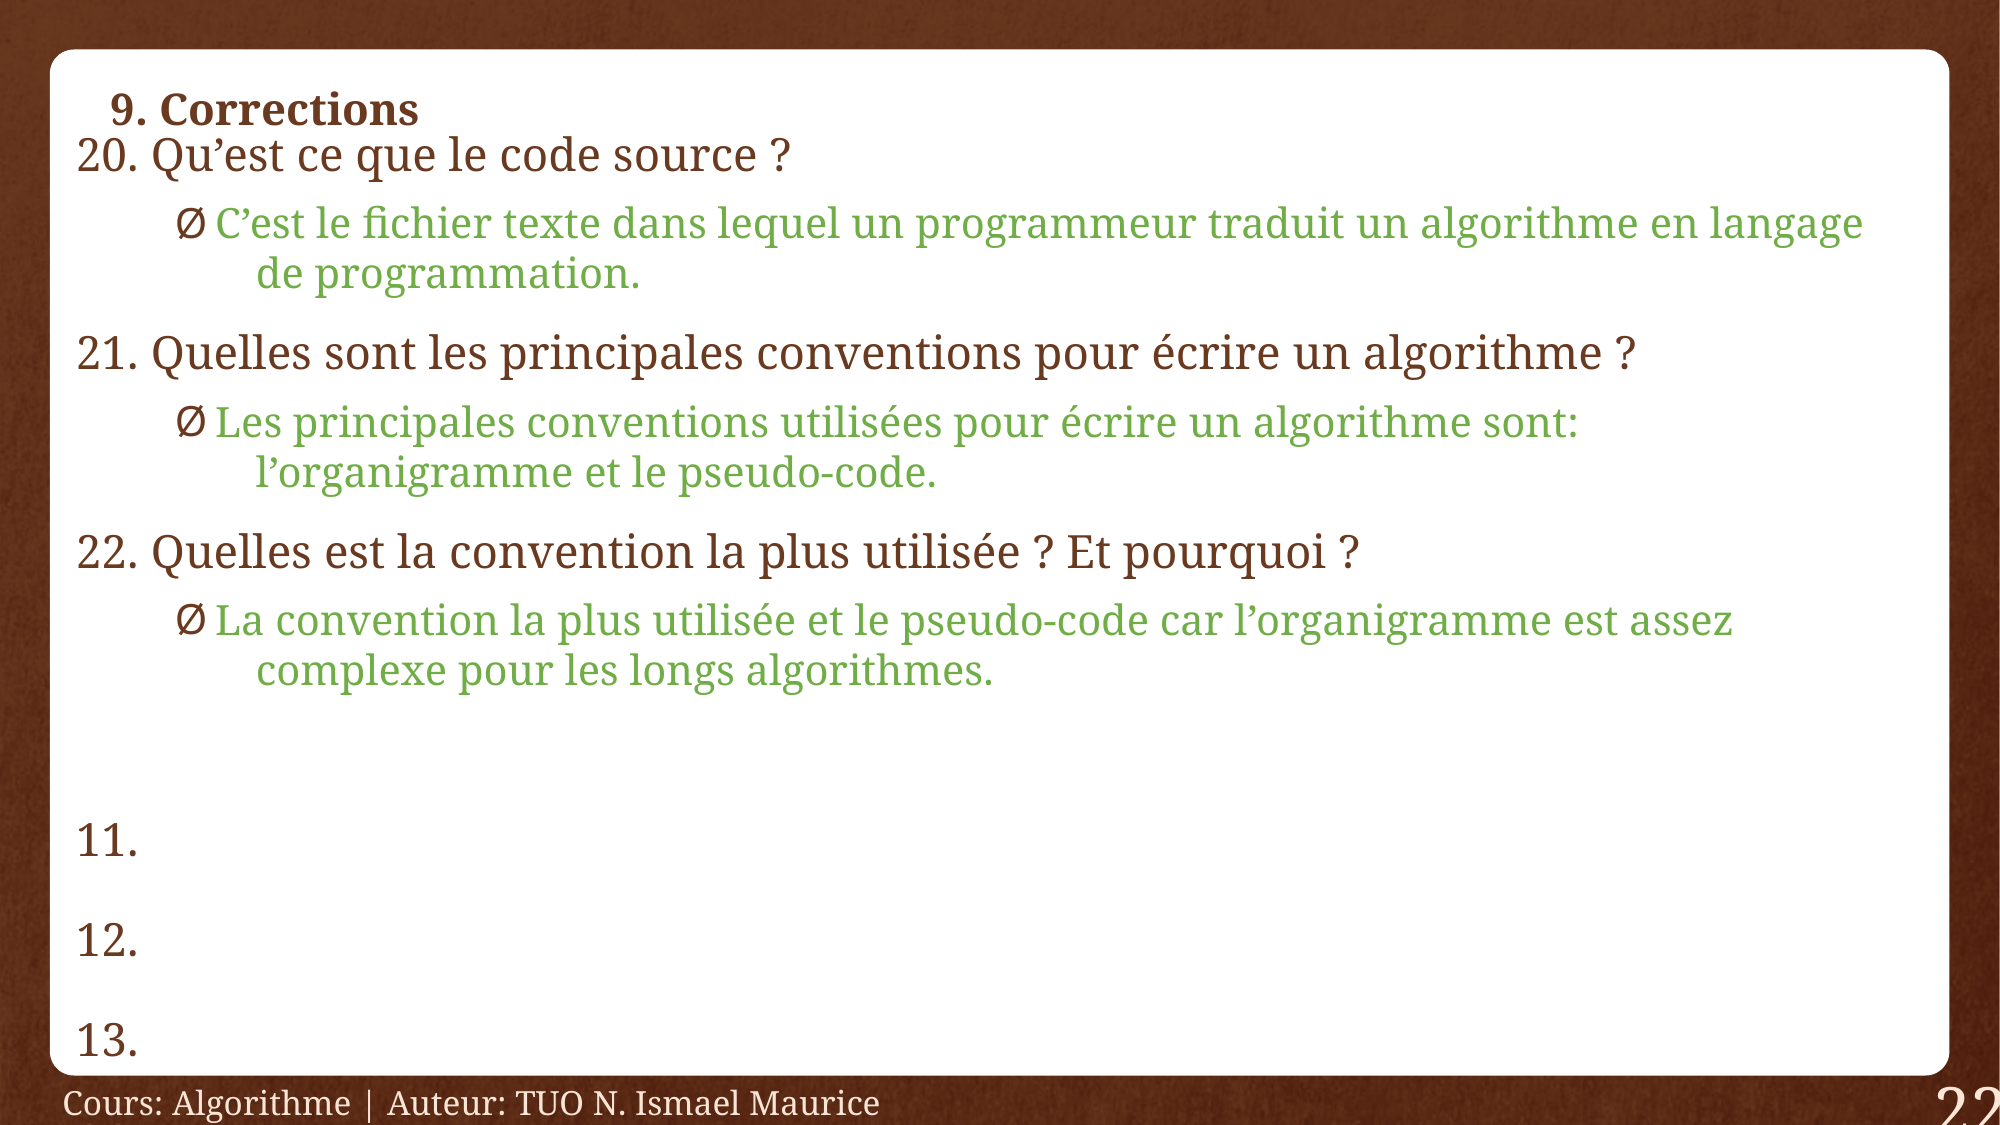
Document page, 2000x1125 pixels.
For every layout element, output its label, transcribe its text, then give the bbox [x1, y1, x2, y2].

title 9. Corrections [95, 68, 1696, 142]
text_box Cours: Algorithme | Auteur: TUO N. Ismael Maurice [47, 1074, 1264, 1125]
list Qu’est ce que le code source ? C’est le fichier texte dans lequel un programmeur traduit un algorithme en langage de programmation. Quelles sont les principales conventions pour écrire un algorithme ? Les principales conventions utilisées pour écrire un algorithme sont: l’organigramme et le pseudo-code. Quelles est la convention la plus utilisée ? Et pourquoi ? La convention la plus utilisée et le pseudo-code car l’organigramme est assez complexe pour les longs algorithmes. [60, 128, 1919, 1053]
text_box [1918, 1061, 2000, 1112]
